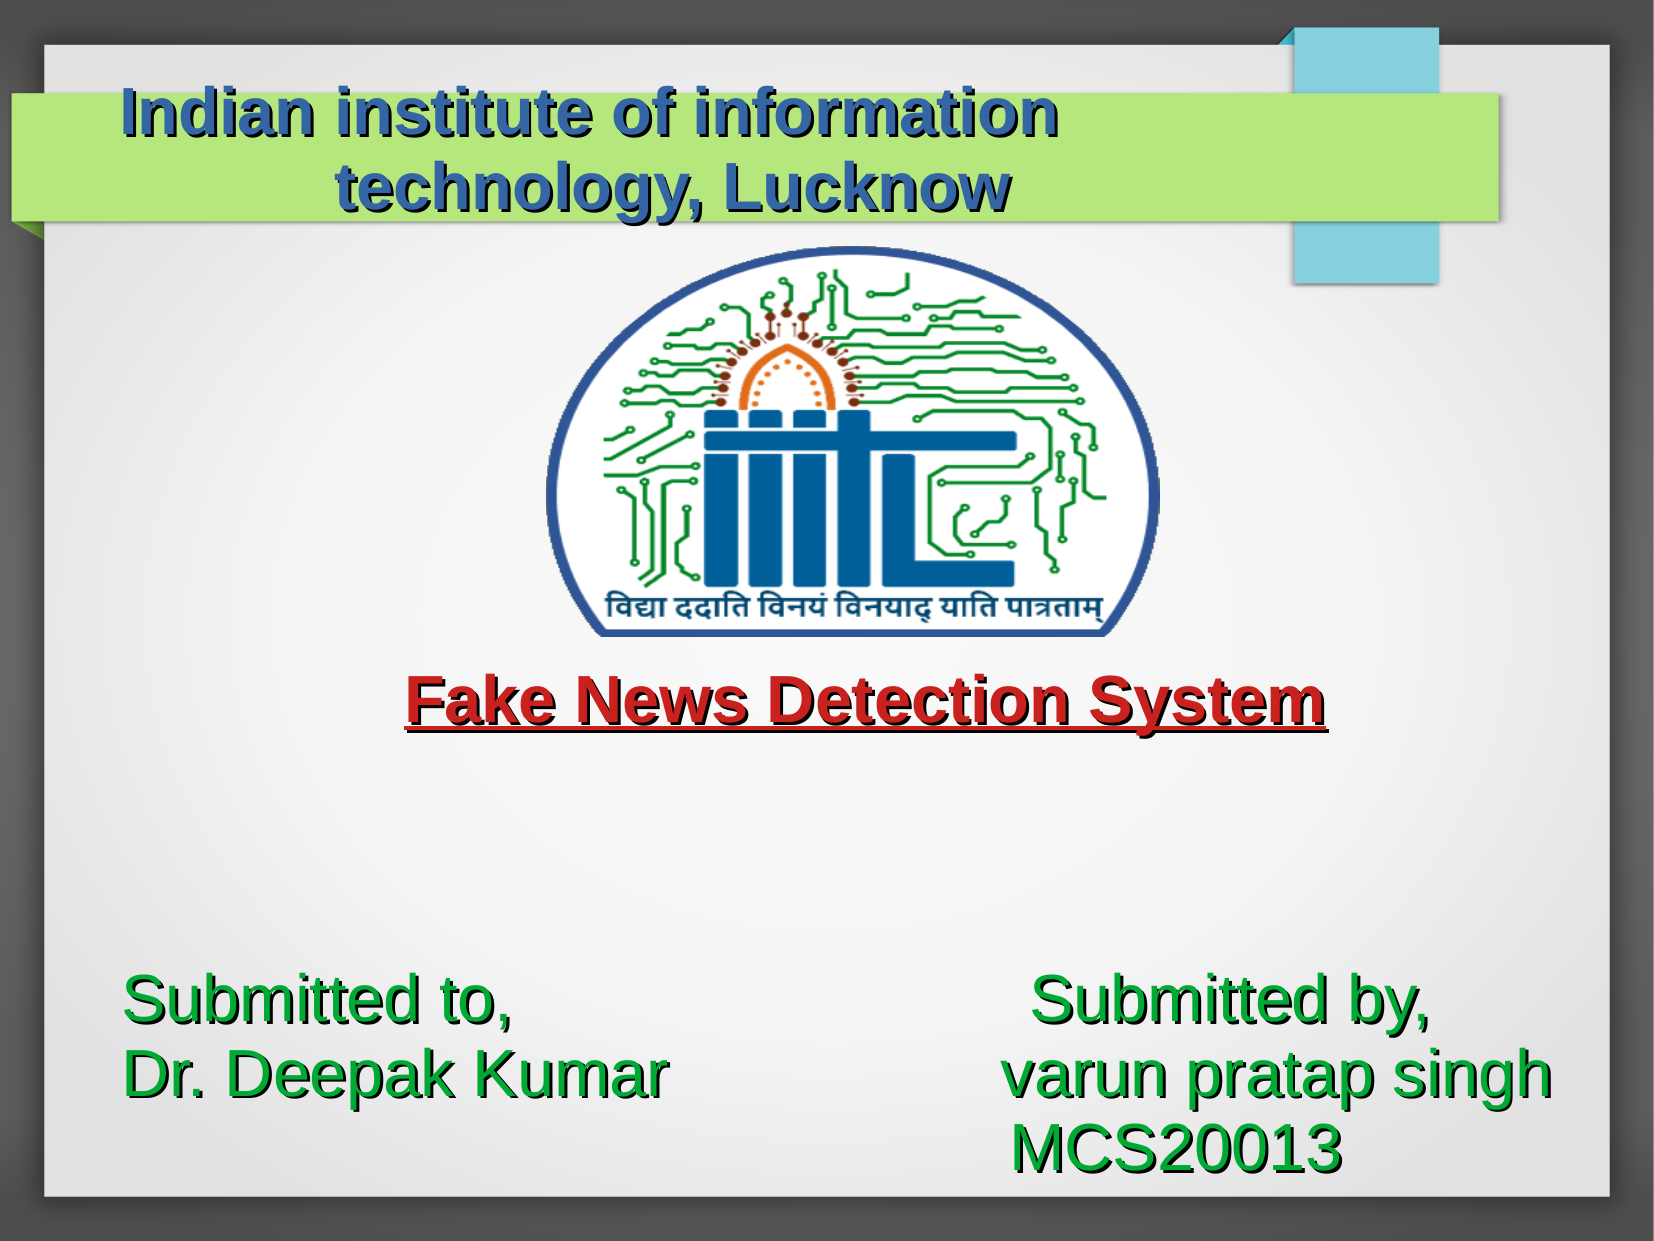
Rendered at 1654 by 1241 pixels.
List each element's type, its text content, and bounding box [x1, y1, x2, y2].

subtitle Fake News Detection System Submitted to, Submitted by, Dr. Deepak Kumar varun pratap singh MCS20013 [121, 138, 1610, 1186]
title Indian institute of information technology, Lucknow [82, 74, 1264, 224]
picture [0, 0, 1654, 1241]
